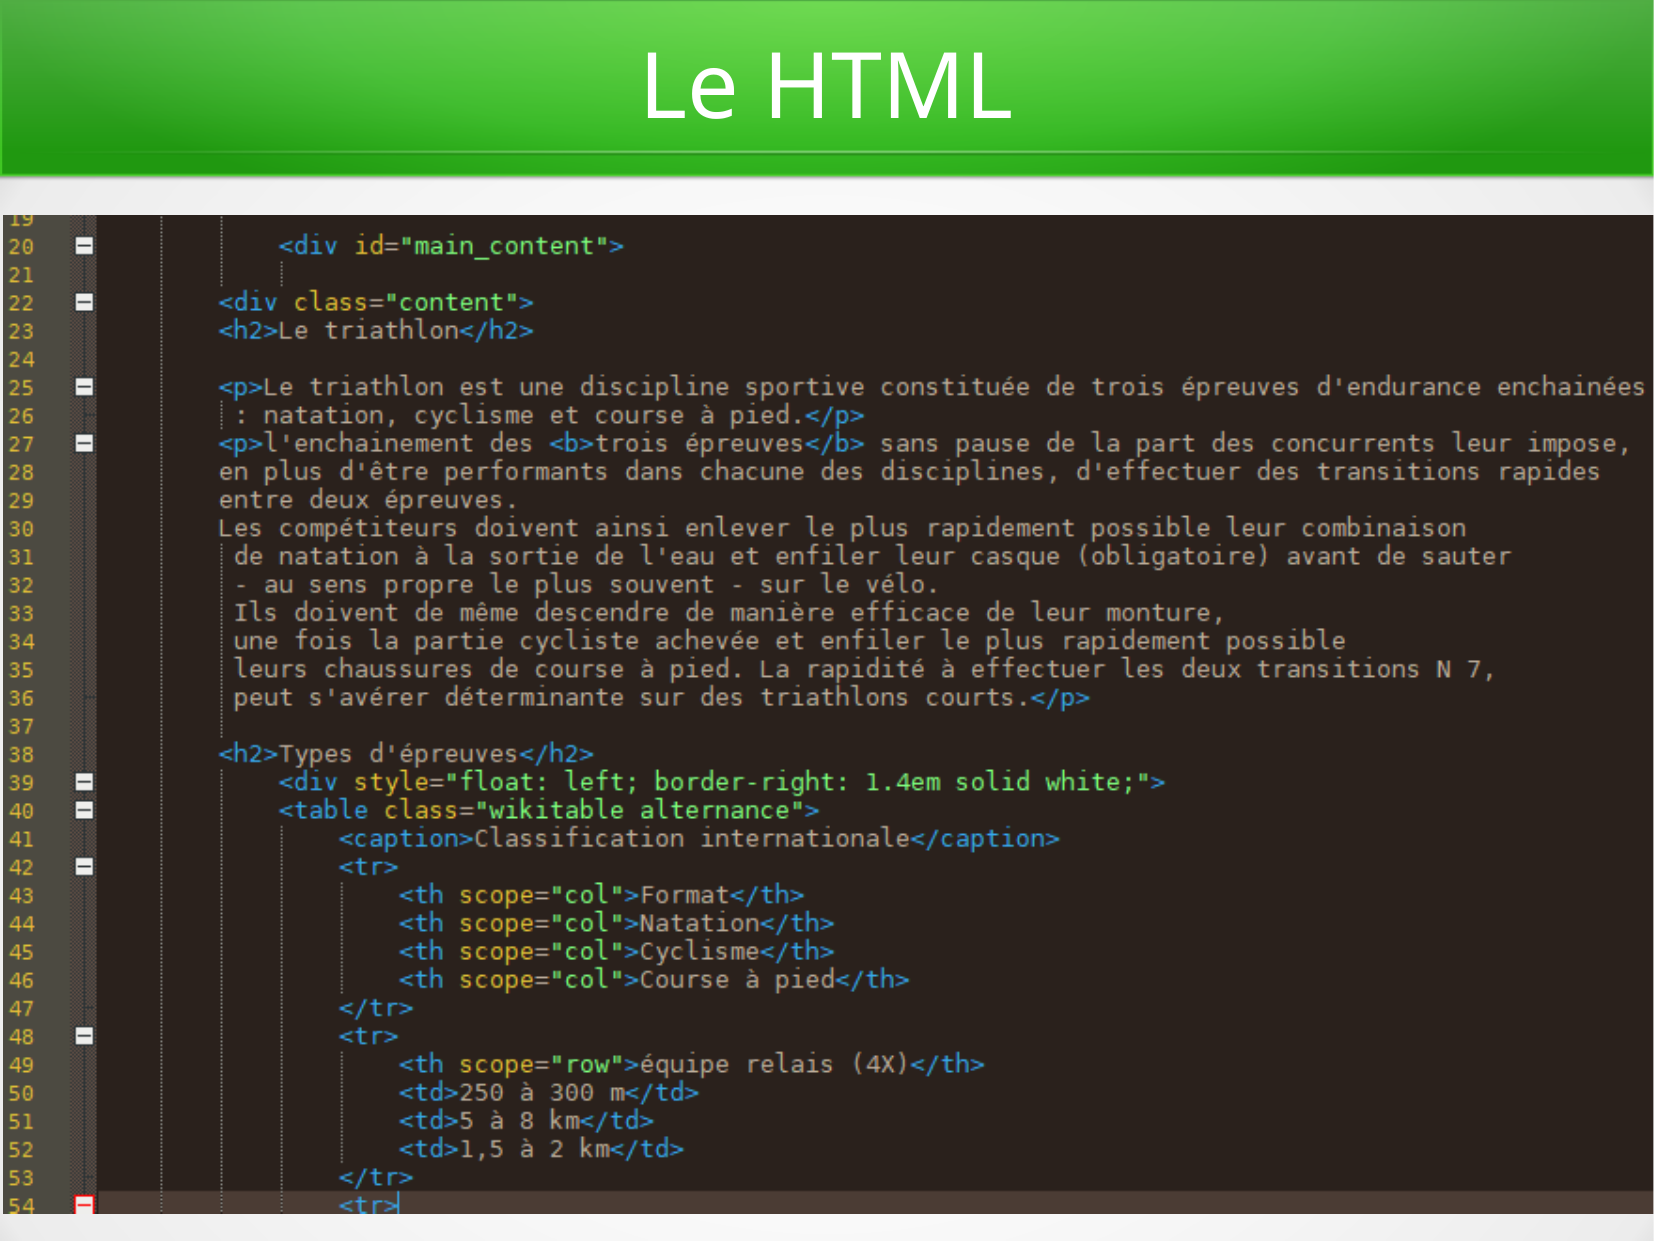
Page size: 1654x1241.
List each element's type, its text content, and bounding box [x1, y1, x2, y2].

title Le HTML [82, 11, 1571, 154]
picture [0, 0, 1654, 1241]
